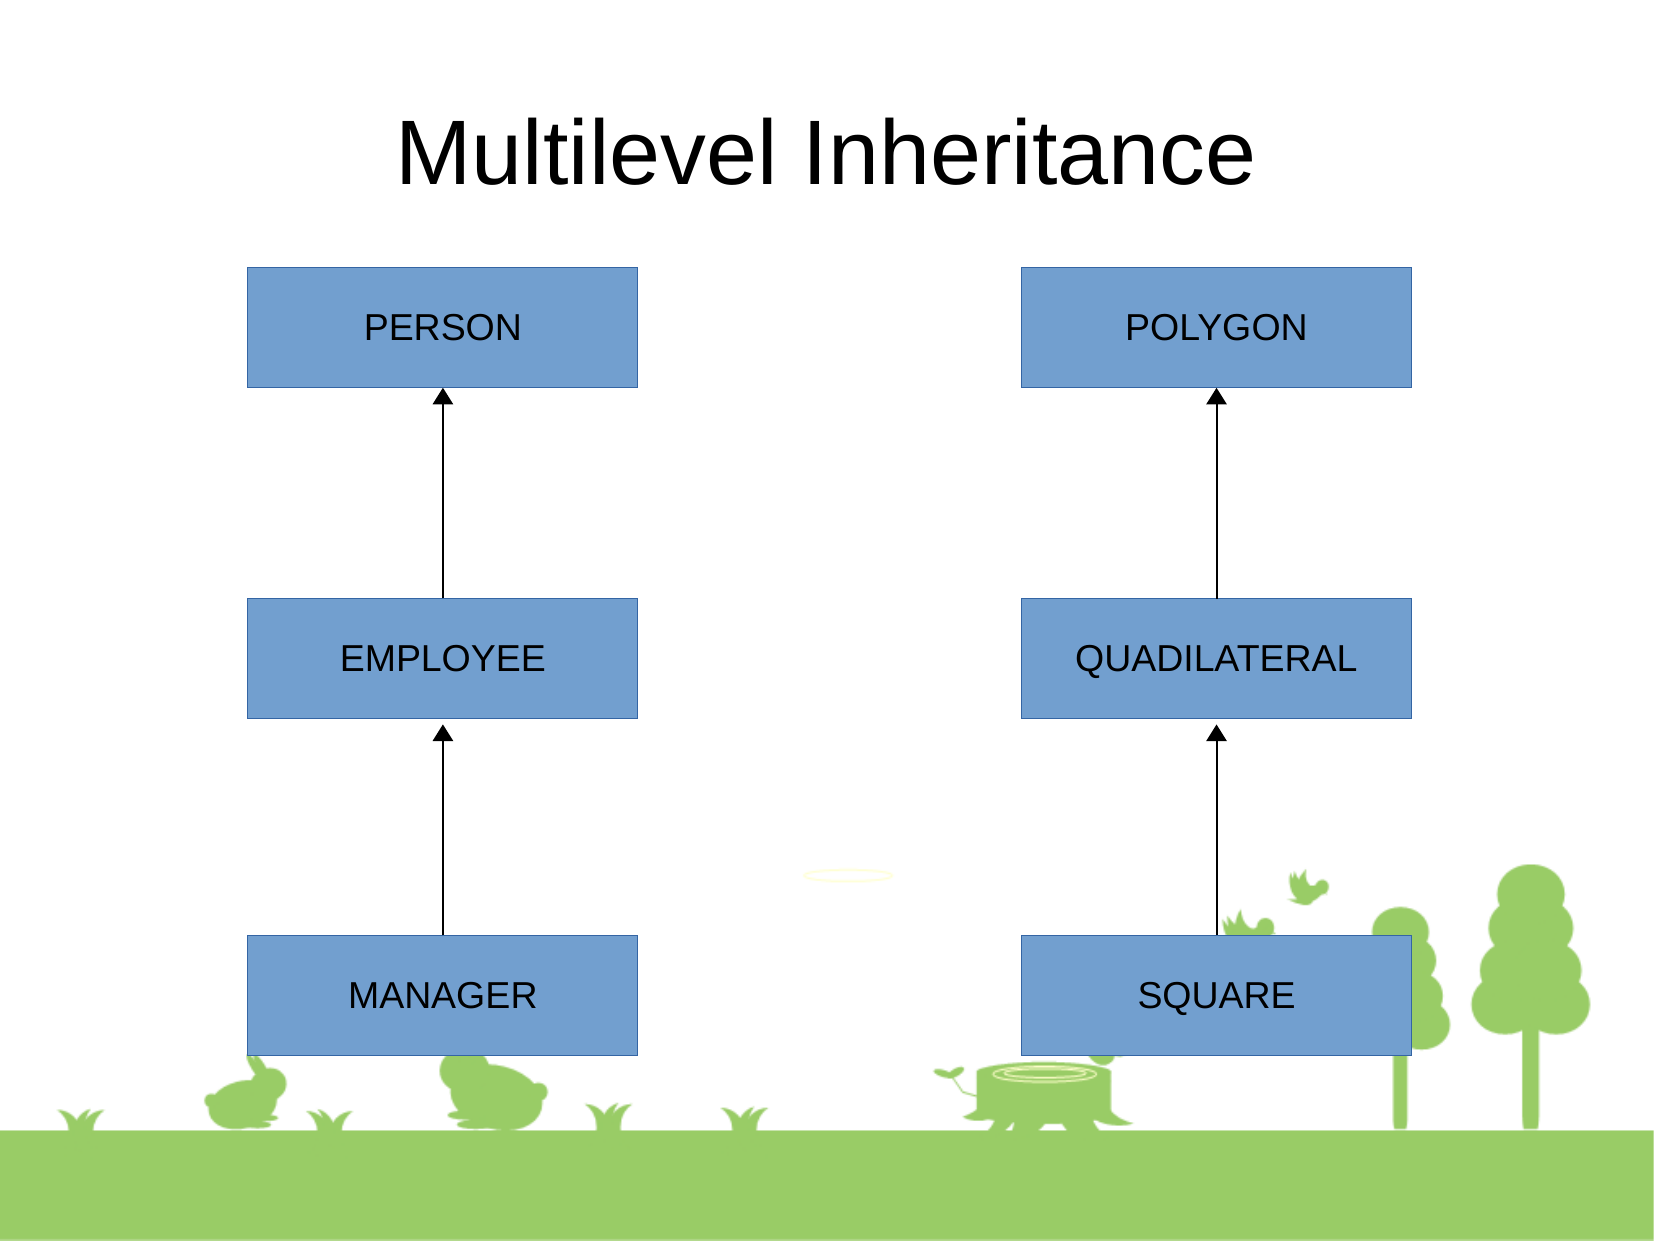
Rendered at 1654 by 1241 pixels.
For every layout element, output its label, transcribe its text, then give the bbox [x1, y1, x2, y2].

text_box PERSON [247, 267, 638, 388]
text_box QUADILATERAL [1021, 598, 1412, 719]
title Multilevel Inheritance [82, 49, 1571, 257]
text_box MANAGER [247, 935, 638, 1056]
text_box EMPLOYEE [247, 598, 638, 719]
text_box POLYGON [1021, 267, 1412, 388]
text_box SQUARE [1021, 935, 1412, 1056]
picture [0, 0, 1654, 1241]
